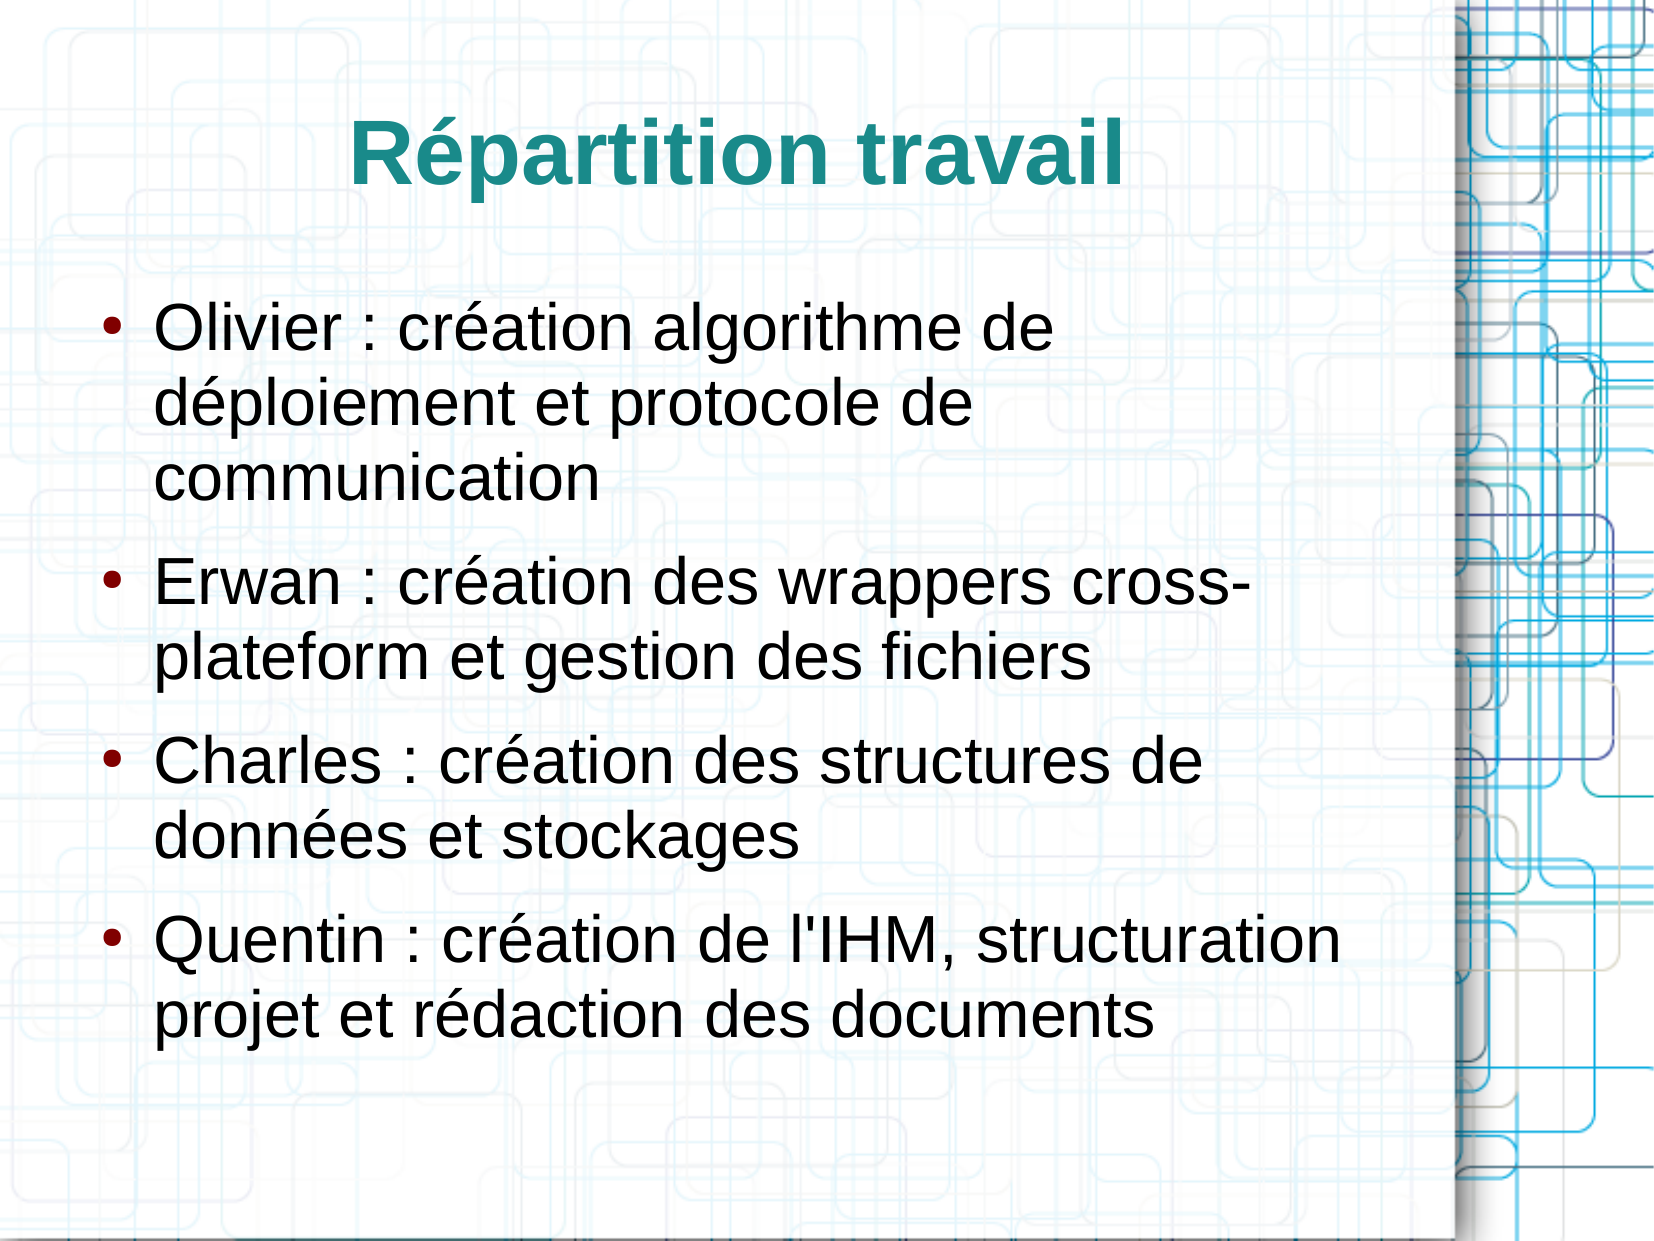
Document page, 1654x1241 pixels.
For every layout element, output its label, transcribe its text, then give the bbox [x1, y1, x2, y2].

picture [0, 0, 1654, 1241]
list Olivier : création algorithme de déploiement et protocole de communication Erwan : création des wrappers cross-plateform et gestion des fichiers Charles : création des structures de données et stockages Quentin : création de l'IHM, structuration projet et rédaction des documents [82, 290, 1418, 1052]
title Répartition travail [59, 49, 1418, 257]
